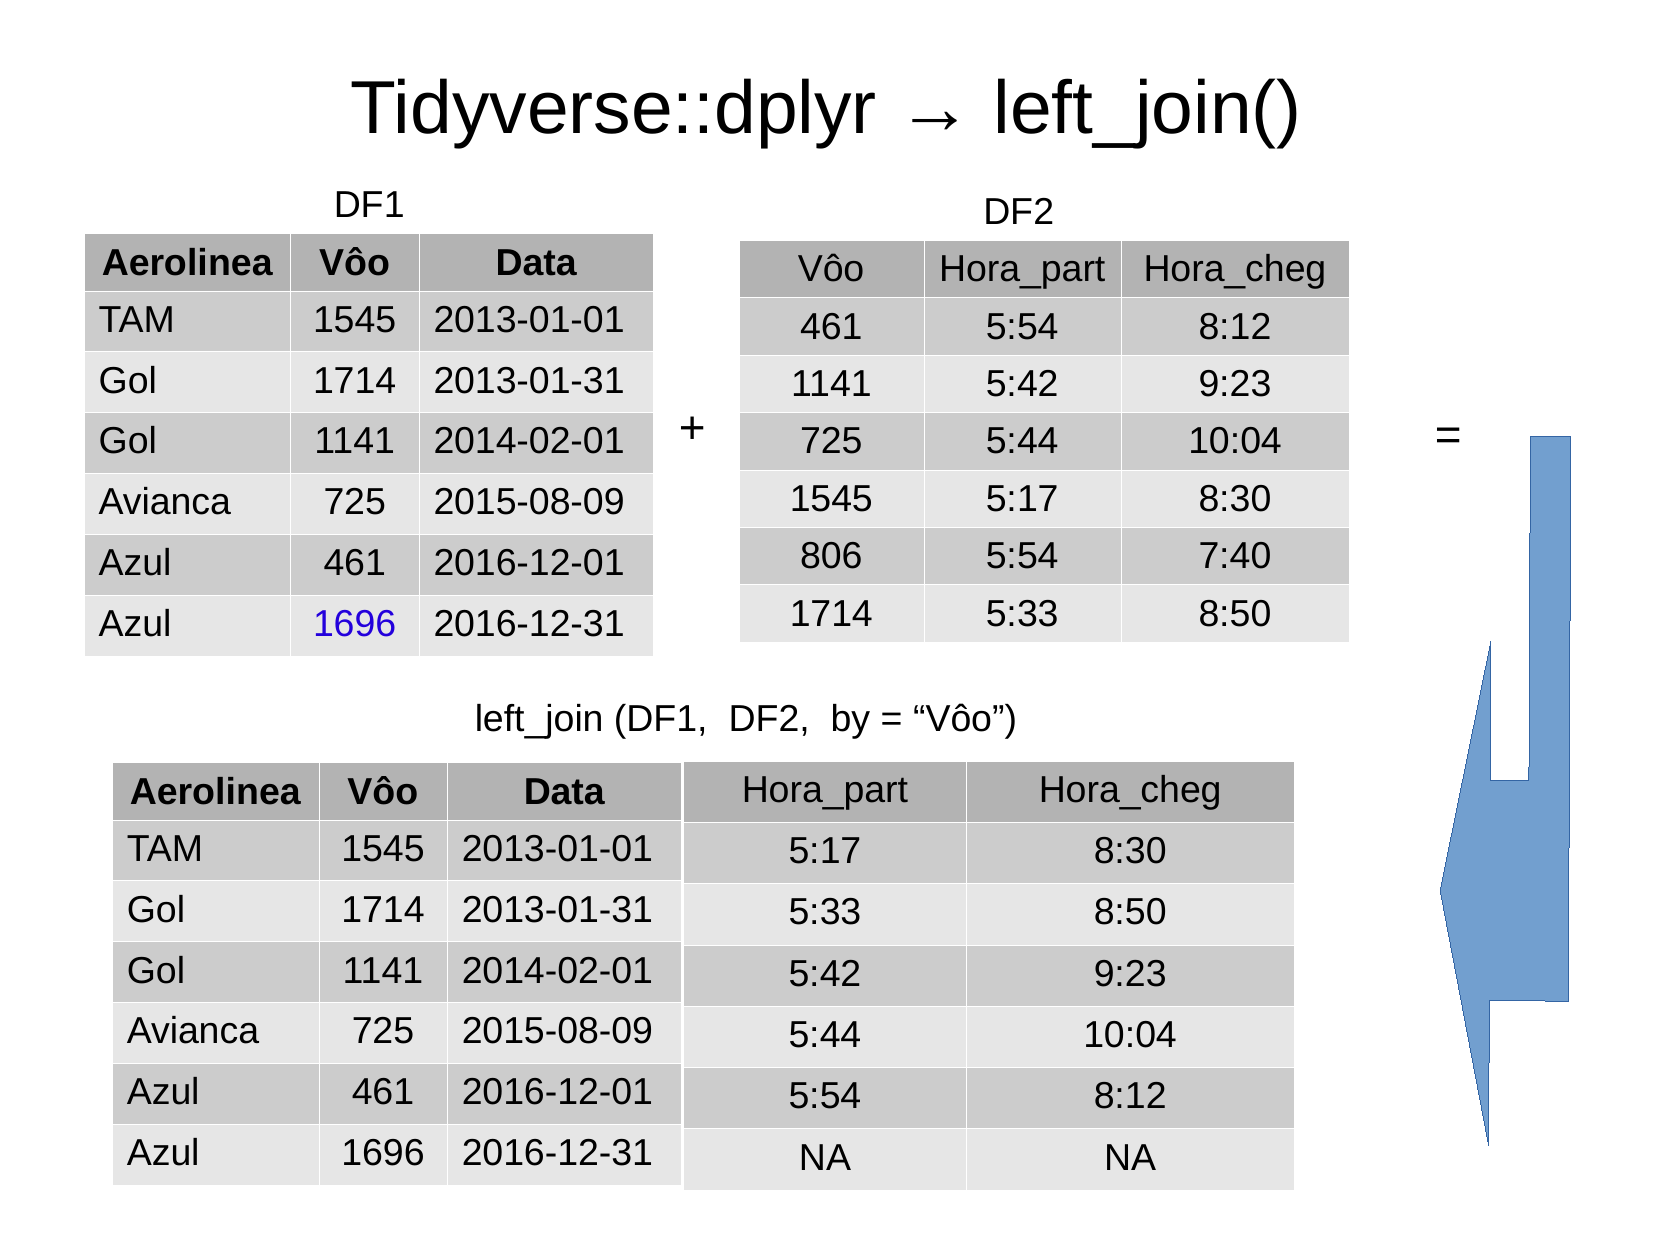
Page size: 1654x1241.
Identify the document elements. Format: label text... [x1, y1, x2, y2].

table_cell 2016-12-31 [420, 596, 653, 656]
table_cell Azul [85, 535, 290, 595]
table_cell 1545 [740, 471, 924, 527]
table_cell 9:23 [967, 946, 1294, 1006]
text_box DF1 [318, 176, 420, 234]
table_cell 1545 [291, 292, 419, 351]
text_box = [1419, 401, 1477, 468]
table_cell 8:12 [1122, 298, 1349, 355]
table_cell 5:44 [684, 1007, 966, 1067]
table_header Hora_cheg [1122, 241, 1349, 297]
text_box + [664, 394, 721, 461]
table_cell 461 [740, 298, 924, 355]
table_header Data [420, 234, 653, 291]
text_box left_join (DF1, DF2, by = “Vôo”) [460, 690, 1033, 748]
table_cell 8:30 [967, 823, 1294, 883]
table_cell 806 [740, 528, 924, 584]
table_cell 725 [320, 1003, 447, 1063]
text_box DF2 [968, 183, 1069, 241]
table_cell NA [967, 1129, 1294, 1190]
table_cell 2015-08-09 [448, 1003, 681, 1063]
table_cell 5:33 [684, 884, 966, 945]
table_cell 1696 [320, 1125, 447, 1185]
table_cell Avianca [85, 474, 290, 534]
table_cell 2016-12-01 [420, 535, 653, 595]
table_cell 1141 [291, 413, 419, 473]
table_header Vôo [740, 241, 924, 297]
table_cell 2016-12-01 [448, 1064, 681, 1124]
table_header Hora_part [925, 241, 1121, 297]
table_cell 2013-01-01 [448, 821, 681, 880]
table_cell 9:23 [1122, 356, 1349, 412]
table_cell 8:30 [1122, 471, 1349, 527]
table_cell 5:33 [925, 585, 1121, 642]
table_cell 2014-02-01 [448, 942, 681, 1002]
table_cell 2016-12-31 [448, 1125, 681, 1185]
table_cell 7:40 [1122, 528, 1349, 584]
table_cell 10:04 [967, 1007, 1294, 1067]
table_cell 2013-01-01 [420, 292, 653, 351]
table_cell 5:44 [925, 413, 1121, 470]
table_cell 725 [291, 474, 419, 534]
table_cell 461 [291, 535, 419, 595]
table_cell 8:12 [967, 1068, 1294, 1128]
table_cell 461 [320, 1064, 447, 1124]
table_cell 5:17 [684, 823, 966, 883]
table_cell 8:50 [1122, 585, 1349, 642]
table_header Aerolinea [113, 763, 319, 820]
table_cell 2013-01-31 [420, 352, 653, 412]
table_cell Azul [113, 1125, 319, 1185]
table_cell NA [684, 1129, 966, 1190]
table_cell Gol [113, 942, 319, 1002]
table_header Vôo [291, 234, 419, 291]
table_header Hora_part [684, 762, 966, 822]
table_cell Gol [113, 881, 319, 941]
table_header Vôo [320, 763, 447, 820]
table_cell 5:54 [925, 528, 1121, 584]
table_cell TAM [113, 821, 319, 880]
table_header Aerolinea [85, 234, 290, 291]
title Tidyverse::dplyr → left_join() [82, 49, 1571, 166]
table_cell 2013-01-31 [448, 881, 681, 941]
table_cell 1545 [320, 821, 447, 880]
table_cell 8:50 [967, 884, 1294, 945]
table_header Data [448, 763, 681, 820]
table_cell Azul [113, 1064, 319, 1124]
table_cell Azul [85, 596, 290, 656]
text_box [1440, 436, 1571, 1146]
table_cell Gol [85, 352, 290, 412]
table_cell 5:42 [925, 356, 1121, 412]
table_cell 1696 [291, 596, 419, 656]
table_cell 5:17 [925, 471, 1121, 527]
table_cell 5:54 [925, 298, 1121, 355]
table_cell Avianca [113, 1003, 319, 1063]
table_cell 725 [740, 413, 924, 470]
table_cell 1141 [740, 356, 924, 412]
table_cell 1714 [740, 585, 924, 642]
table_cell 2015-08-09 [420, 474, 653, 534]
table_cell 1141 [320, 942, 447, 1002]
table_cell 1714 [291, 352, 419, 412]
table_cell 5:42 [684, 946, 966, 1006]
table_cell 10:04 [1122, 413, 1349, 470]
table_header Hora_cheg [967, 762, 1294, 822]
table_cell 1714 [320, 881, 447, 941]
table_cell 2014-02-01 [420, 413, 653, 473]
table_cell TAM [85, 292, 290, 351]
table_cell 5:54 [684, 1068, 966, 1128]
table_cell Gol [85, 413, 290, 473]
